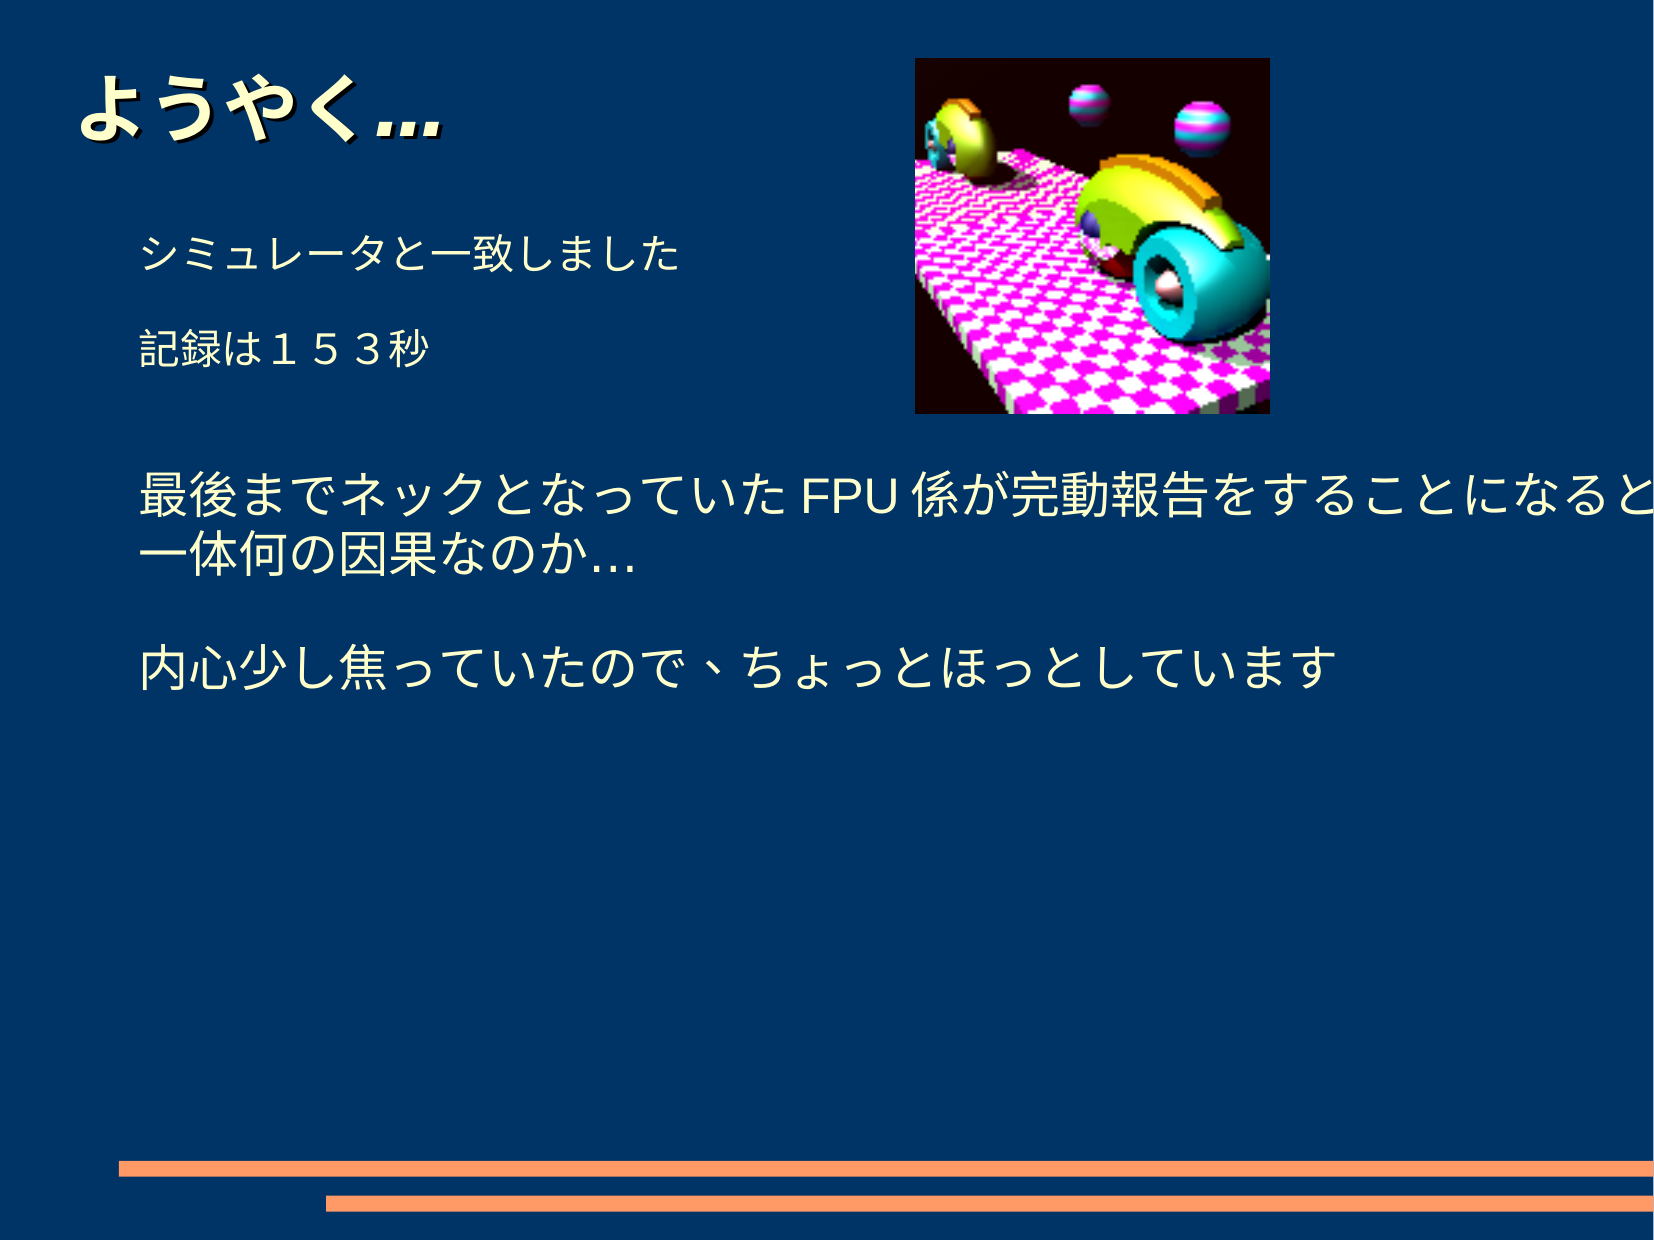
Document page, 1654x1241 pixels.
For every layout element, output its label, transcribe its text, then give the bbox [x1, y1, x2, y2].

text_box シミュレータと一致しました 記録は１５３秒 最後までネックとなっていたFPU係が完動報告をすることになるとは 一体何の因果なのか… 内心少し焦っていたので、ちょっとほっとしています [123, 223, 1579, 714]
picture [915, 58, 1270, 414]
text_box ようやく… [59, 59, 428, 162]
